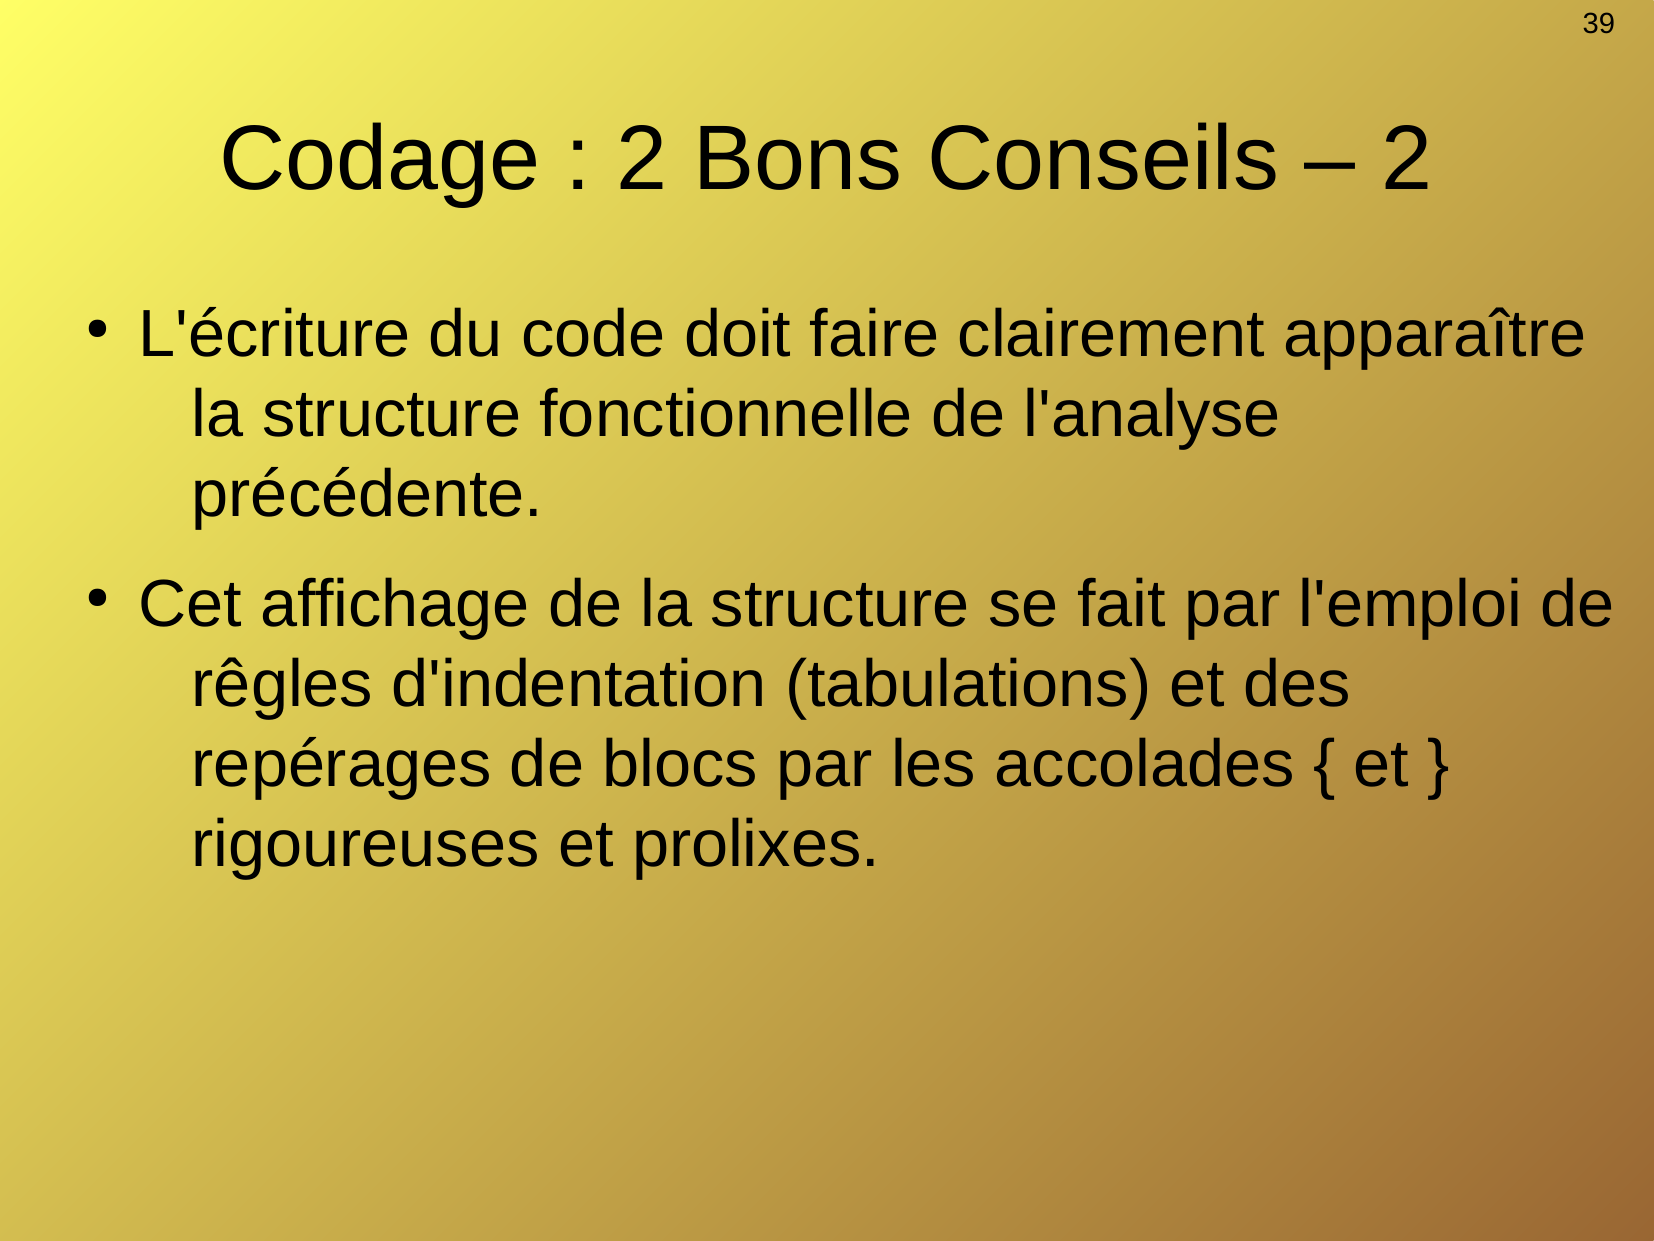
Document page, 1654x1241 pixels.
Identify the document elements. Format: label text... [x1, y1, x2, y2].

list L'écriture du code doit faire clairement apparaître la structure fonctionnelle de l'analyse précédente. Cet affichage de la structure se fait par l'emploi de rêgles d'indentation (tabulations) et des repérages de blocs par les accolades { et } rigoureuses et prolixes. [50, 290, 1625, 1109]
text_box <numéro> [1567, 0, 1654, 48]
title Codage : 2 Bons Conseils – 2 [82, 49, 1571, 257]
